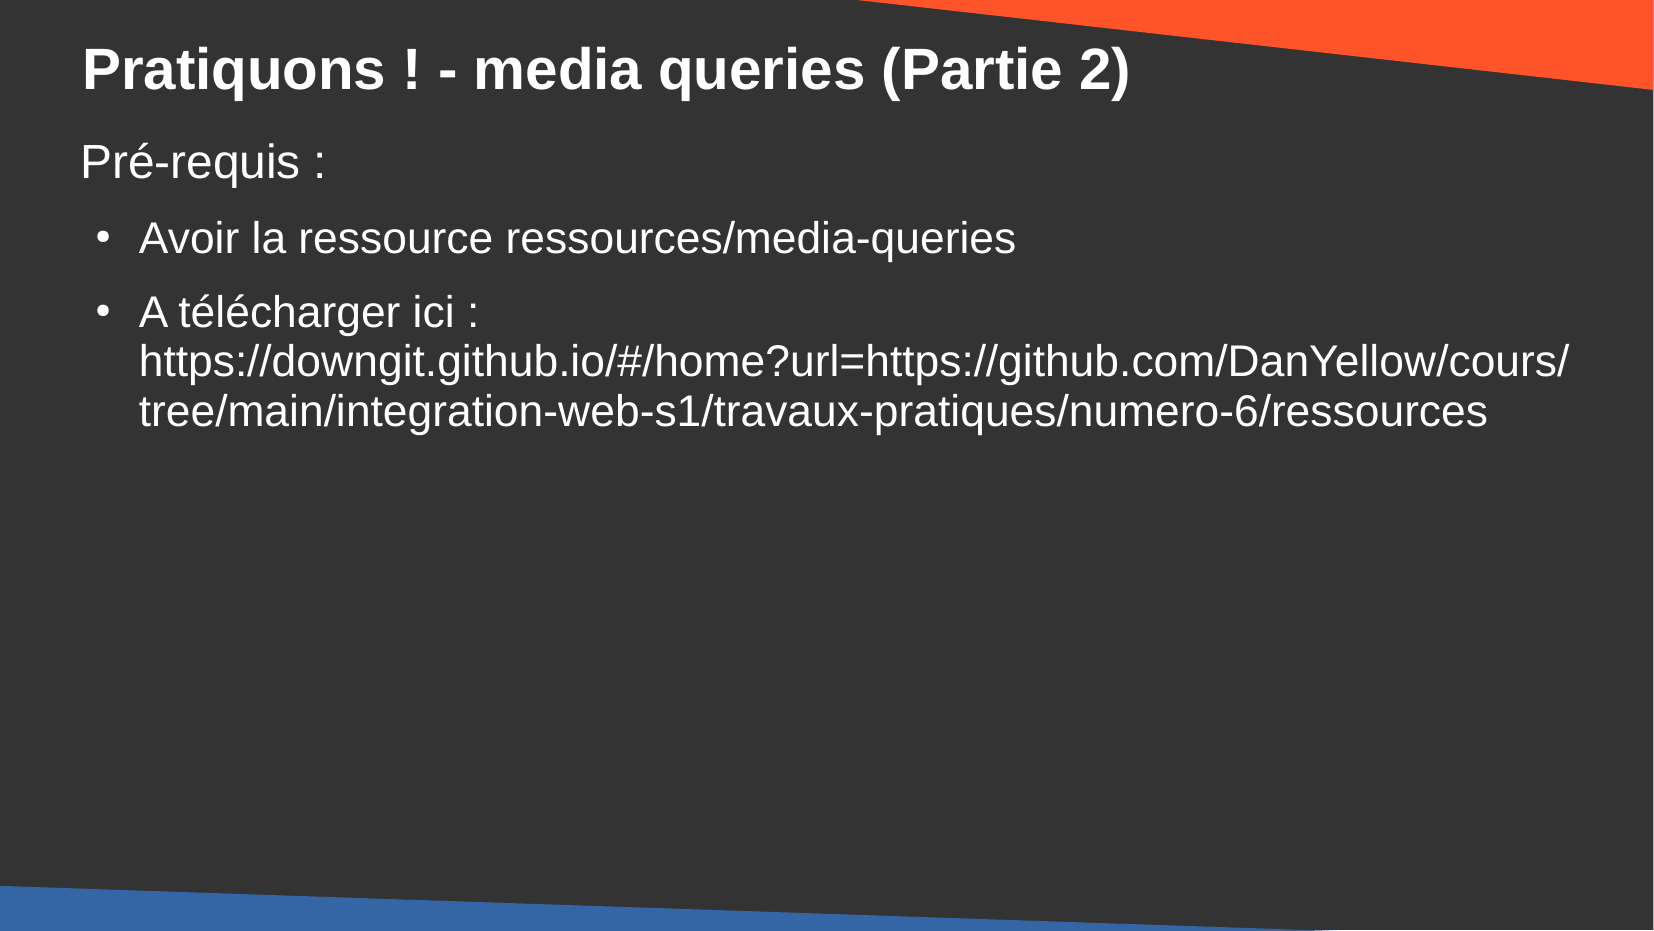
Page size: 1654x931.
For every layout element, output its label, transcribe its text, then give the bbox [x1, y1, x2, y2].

text_box [857, 0, 1654, 90]
list Pré-requis : Avoir la ressource ressources/media-queries A télécharger ici : https://downgit.github.io/#/home?url=https://github.com/DanYellow/cours/tree/main/integration-web-s1/travaux-pratiques/numero-6/ressources [80, 135, 1620, 473]
title Pratiquons ! - media queries (Partie 2) [82, 37, 1571, 114]
text_box [0, 885, 1337, 931]
